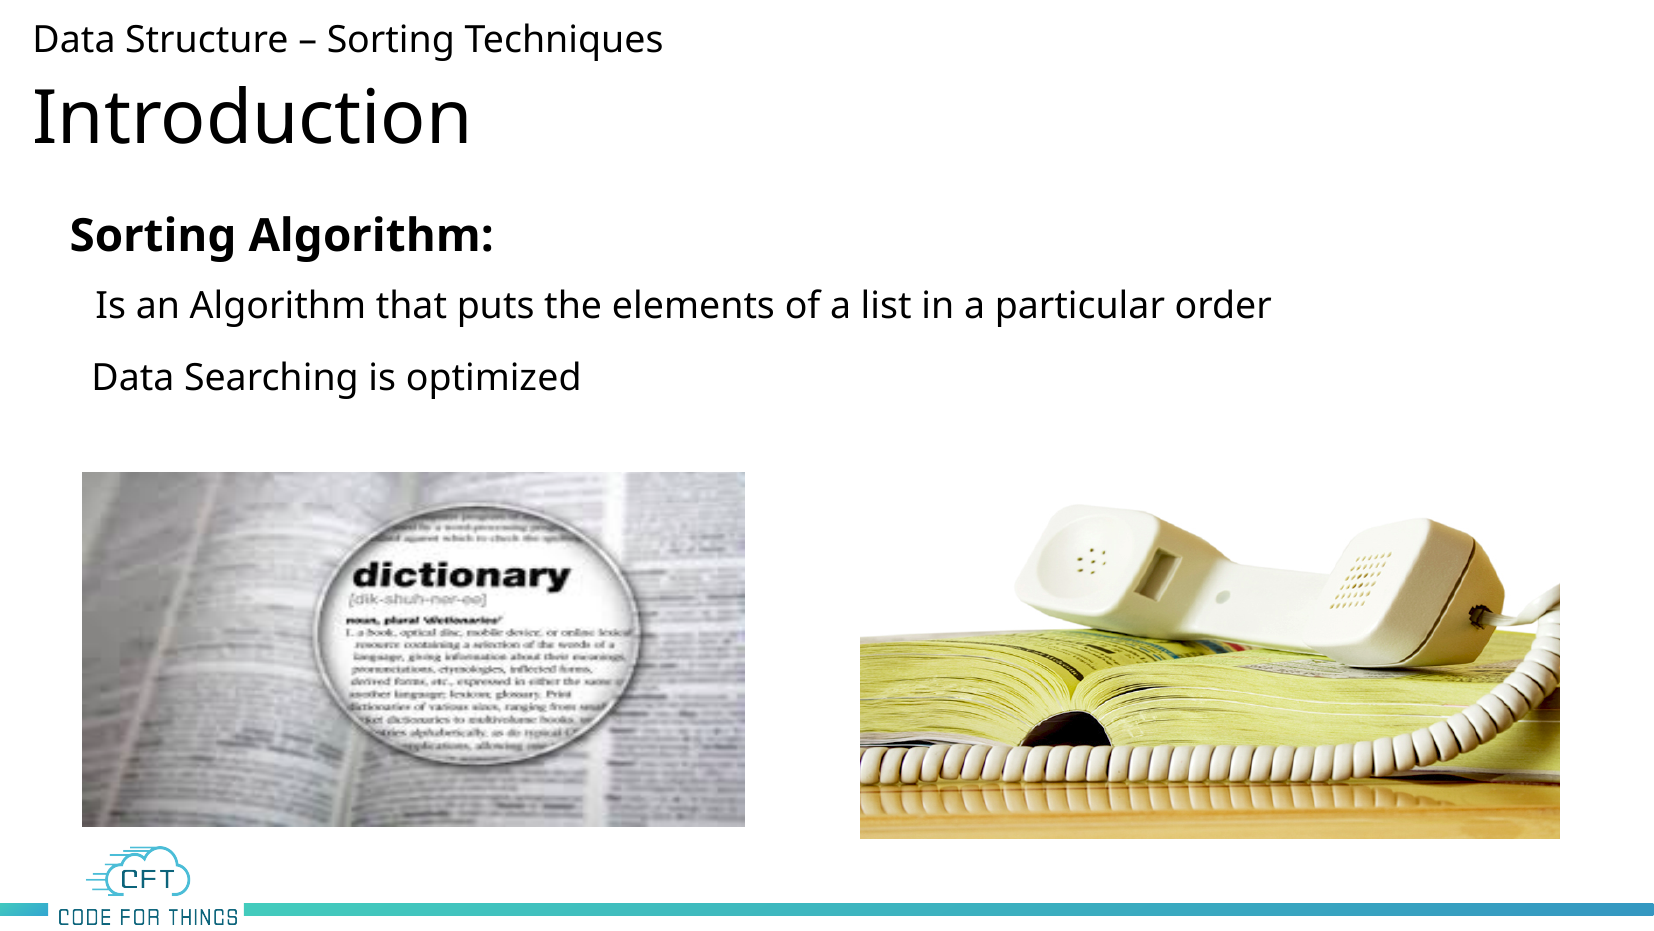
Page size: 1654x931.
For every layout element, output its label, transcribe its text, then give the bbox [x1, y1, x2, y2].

picture [860, 429, 1560, 839]
text_box Is an Algorithm that puts the elements of a list in a particular order [70, 271, 1430, 367]
text_box Data Searching is optimized [76, 343, 1164, 402]
picture [82, 472, 745, 827]
picture [59, 846, 237, 925]
title Data Structure – Sorting Techniques Introduction [32, 12, 1184, 166]
text_box Sorting Algorithm: [35, 163, 603, 266]
